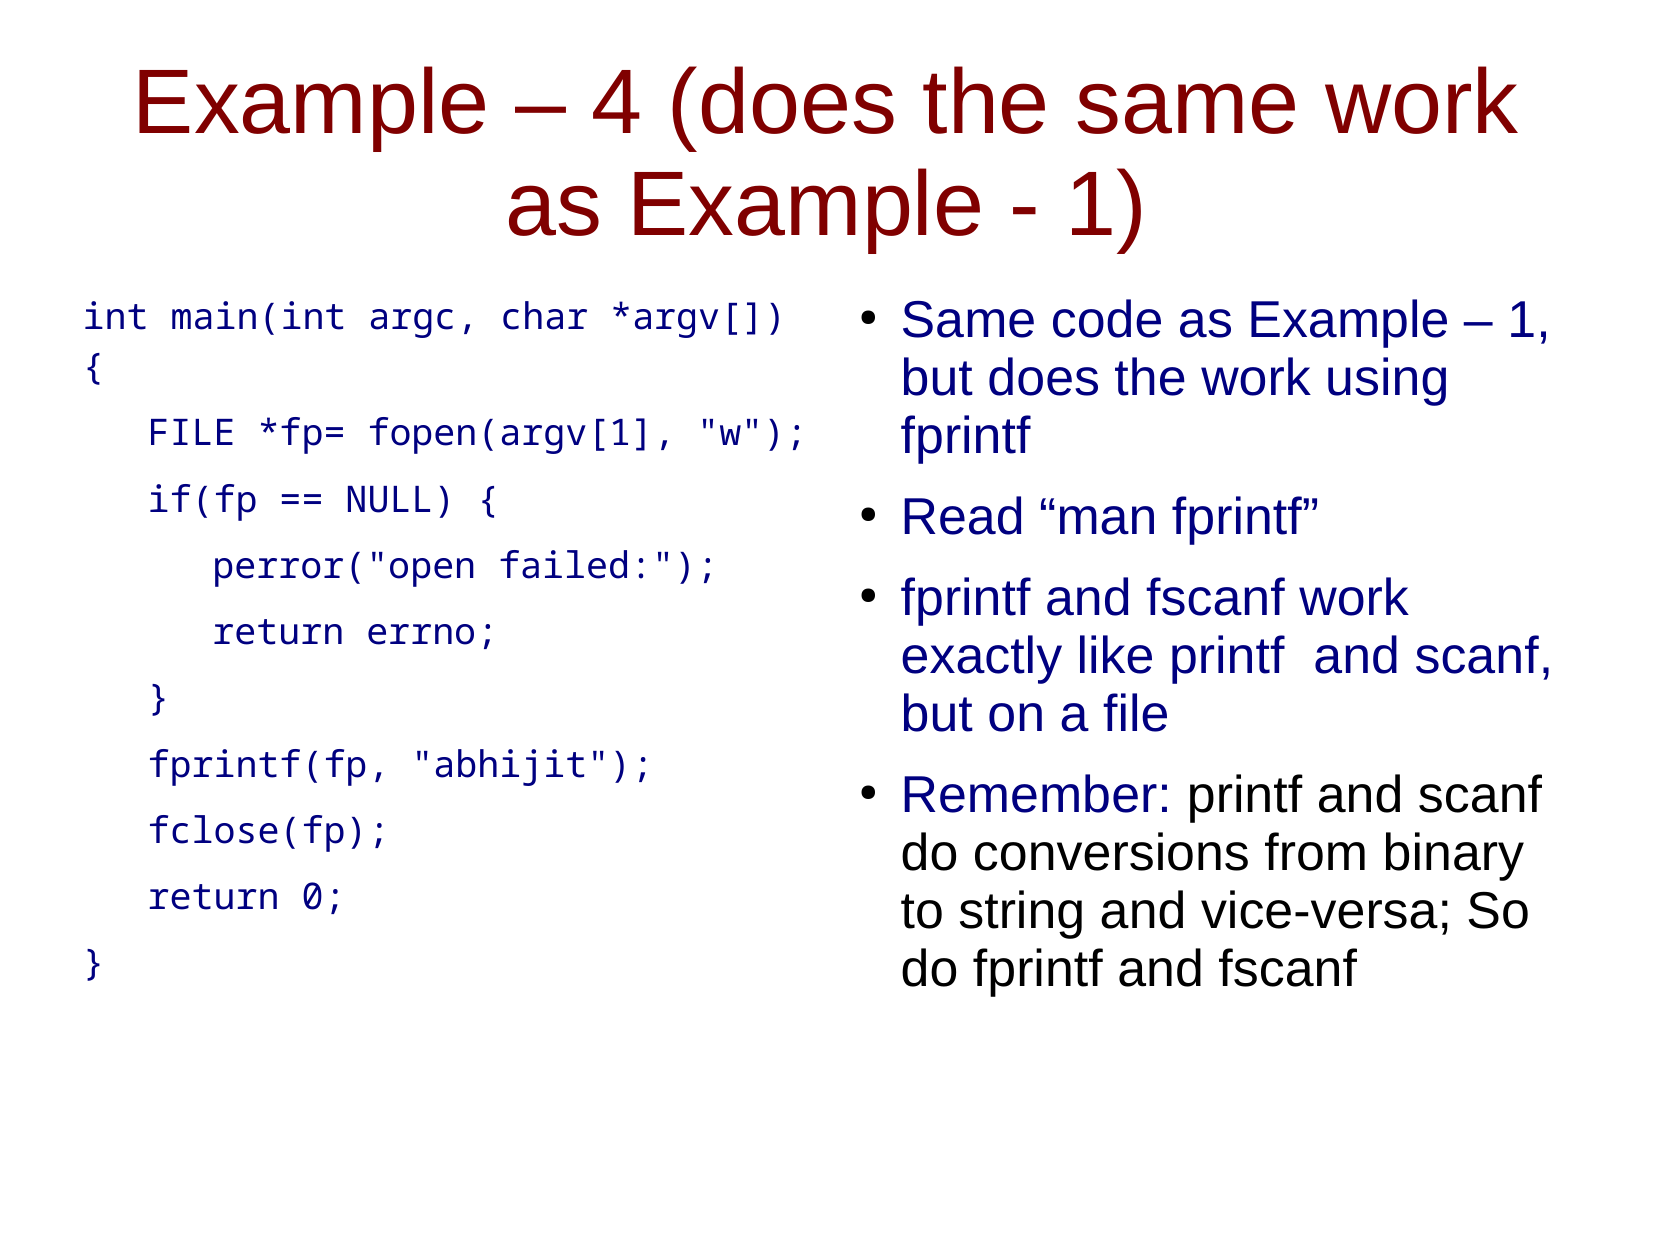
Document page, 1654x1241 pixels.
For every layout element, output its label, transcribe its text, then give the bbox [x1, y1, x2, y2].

list Same code as Example – 1, but does the work using fprintf Read “man fprintf” fprintf and fscanf work exactly like printf and scanf, but on a file Remember: printf and scanf do conversions from binary to string and vice-versa; So do fprintf and fscanf [845, 290, 1572, 1010]
list int main(int argc, char *argv[]) { FILE *fp= fopen(argv[1], "w"); if(fp == NULL) { perror("open failed:"); return errno; } fprintf(fp, "abhijit"); fclose(fp); return 0; } [82, 290, 809, 1010]
title Example – 4 (does the same work as Example - 1) [82, 49, 1571, 257]
